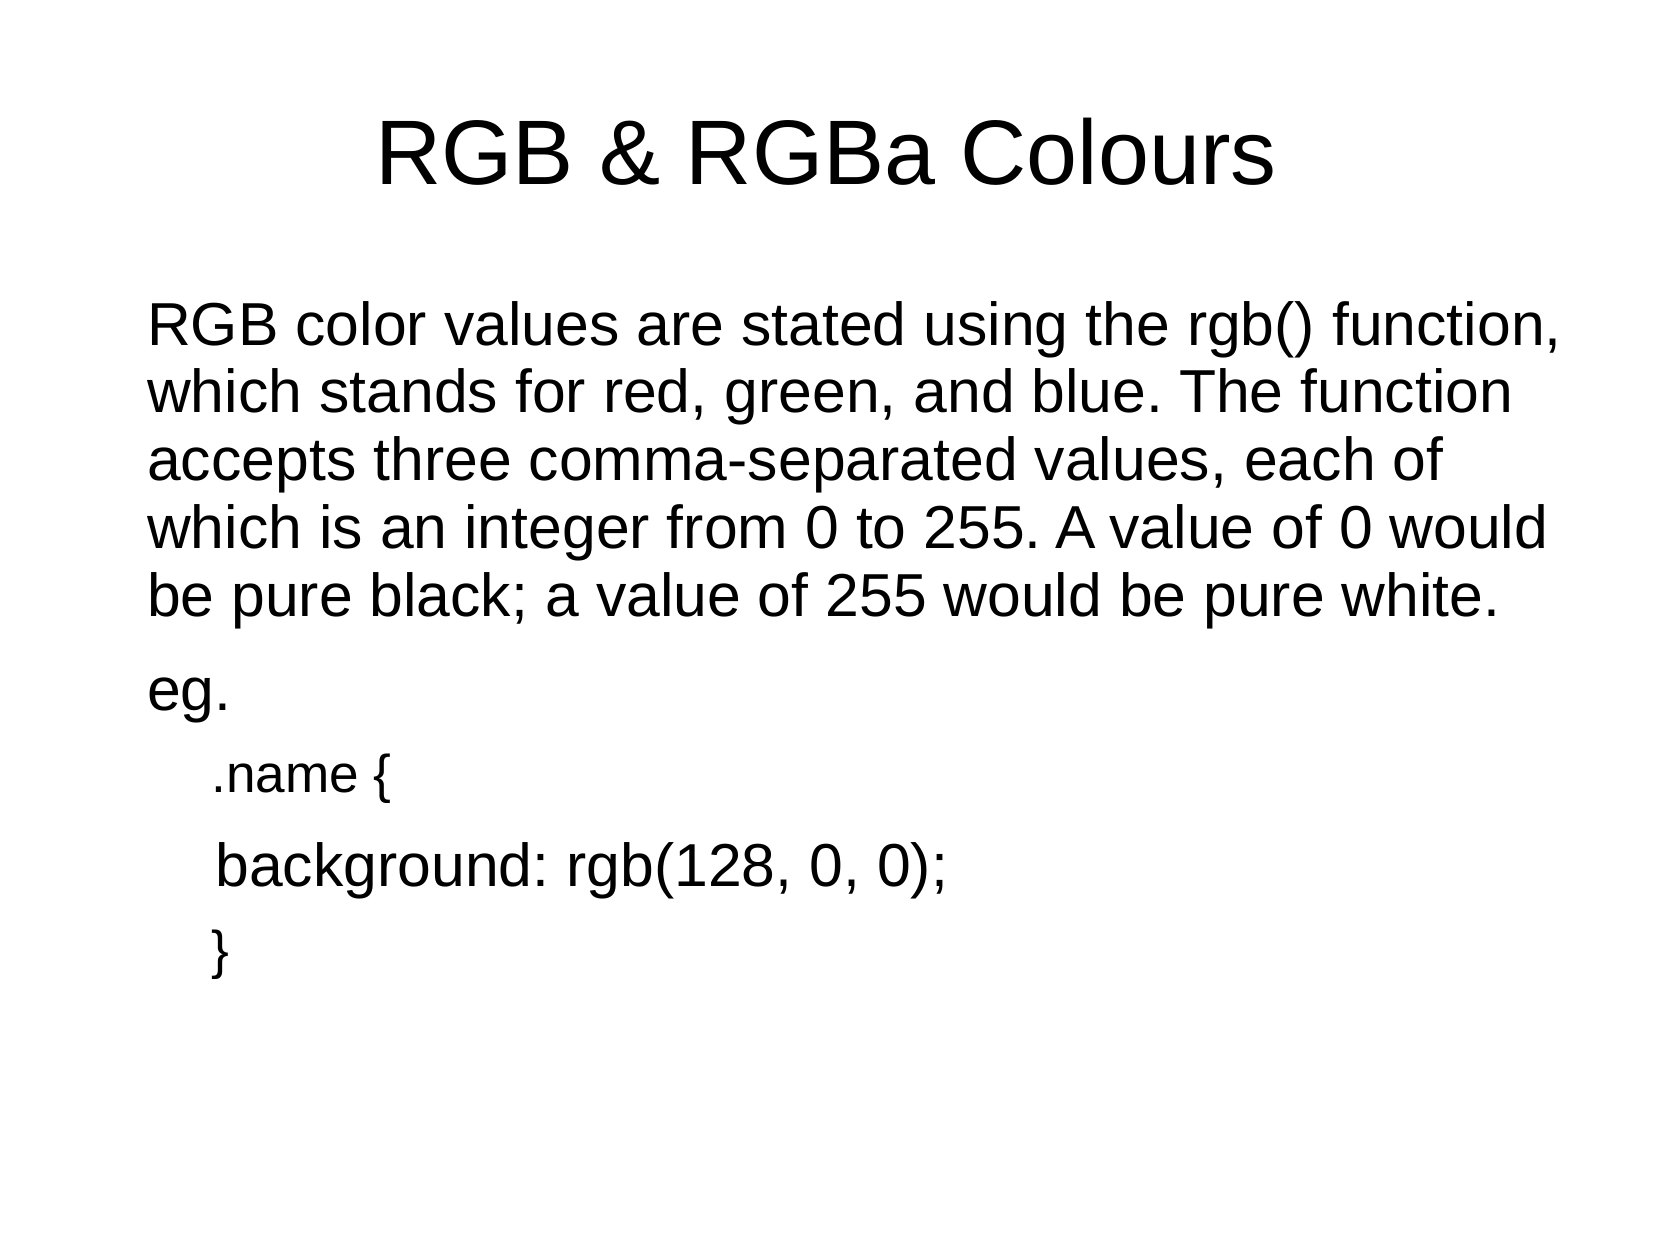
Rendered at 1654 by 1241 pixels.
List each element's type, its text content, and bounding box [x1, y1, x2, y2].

title RGB & RGBa Colours [82, 49, 1571, 257]
list RGB color values are stated using the rgb() function, which stands for red, green, and blue. The function accepts three comma-separated values, each of which is an integer from 0 to 255. A value of 0 would be pure black; a value of 255 would be pure white. eg. .name { background: rgb(128, 0, 0); } [82, 290, 1571, 1010]
